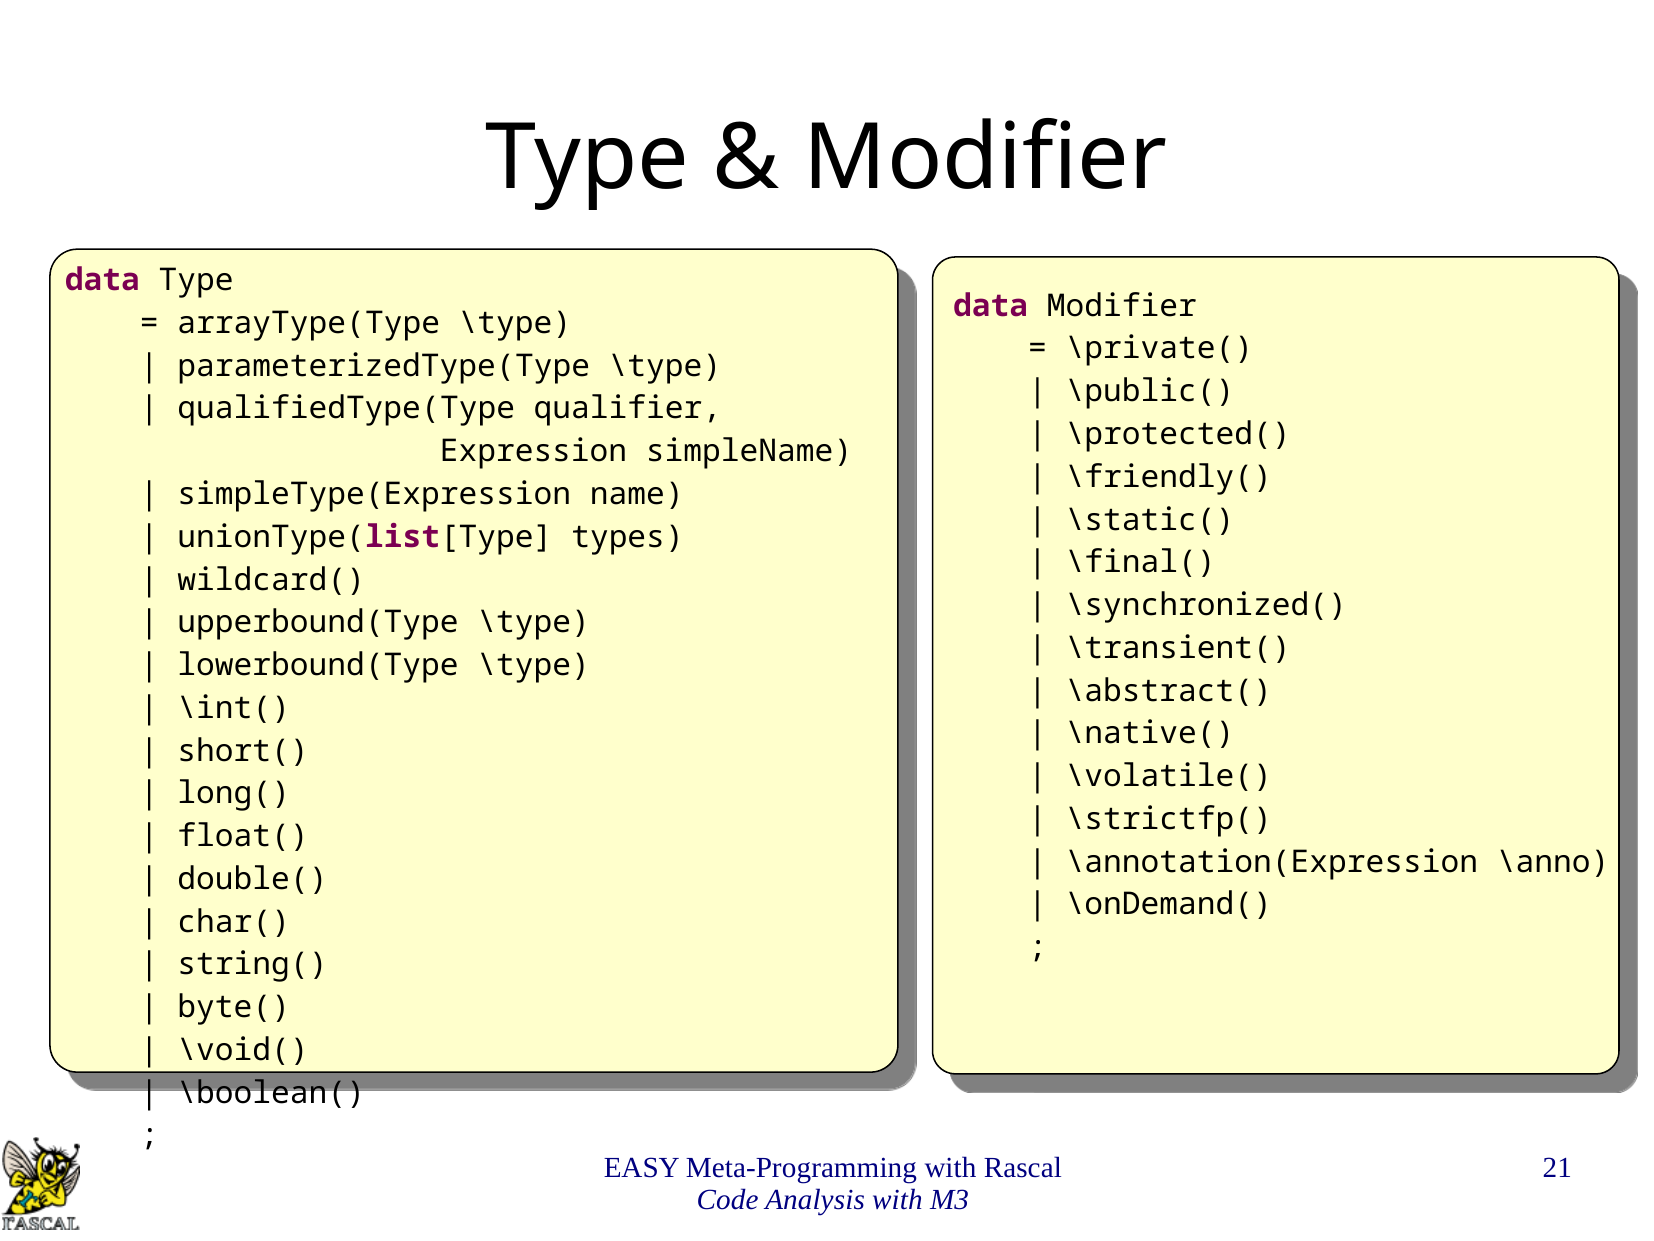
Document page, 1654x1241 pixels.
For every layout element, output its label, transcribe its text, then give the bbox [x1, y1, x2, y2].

picture [1, 1137, 80, 1230]
title Type & Modifier [82, 49, 1571, 249]
text_box [932, 256, 1619, 1074]
text_box data Type = arrayType(Type \type) | parameterizedType(Type \type) | qualifiedType(Type qualifier, Expression simpleName) | simpleType(Expression name) | unionType(list[Type] types) | wildcard() | upperbound(Type \type) | lowerbound(Type \type) | \int() | short() | long() | float() | double() | char() | string() | byte() | \void() | \boolean() ; [50, 249, 1620, 1084]
text_box data Modifier = \private() | \public() | \protected() | \friendly() | \static() | \final() | \synchronized() | \transient() | \abstract() | \native() | \volatile() | \strictfp() | \annotation(Expression \anno) | \onDemand() ; [938, 275, 1654, 914]
